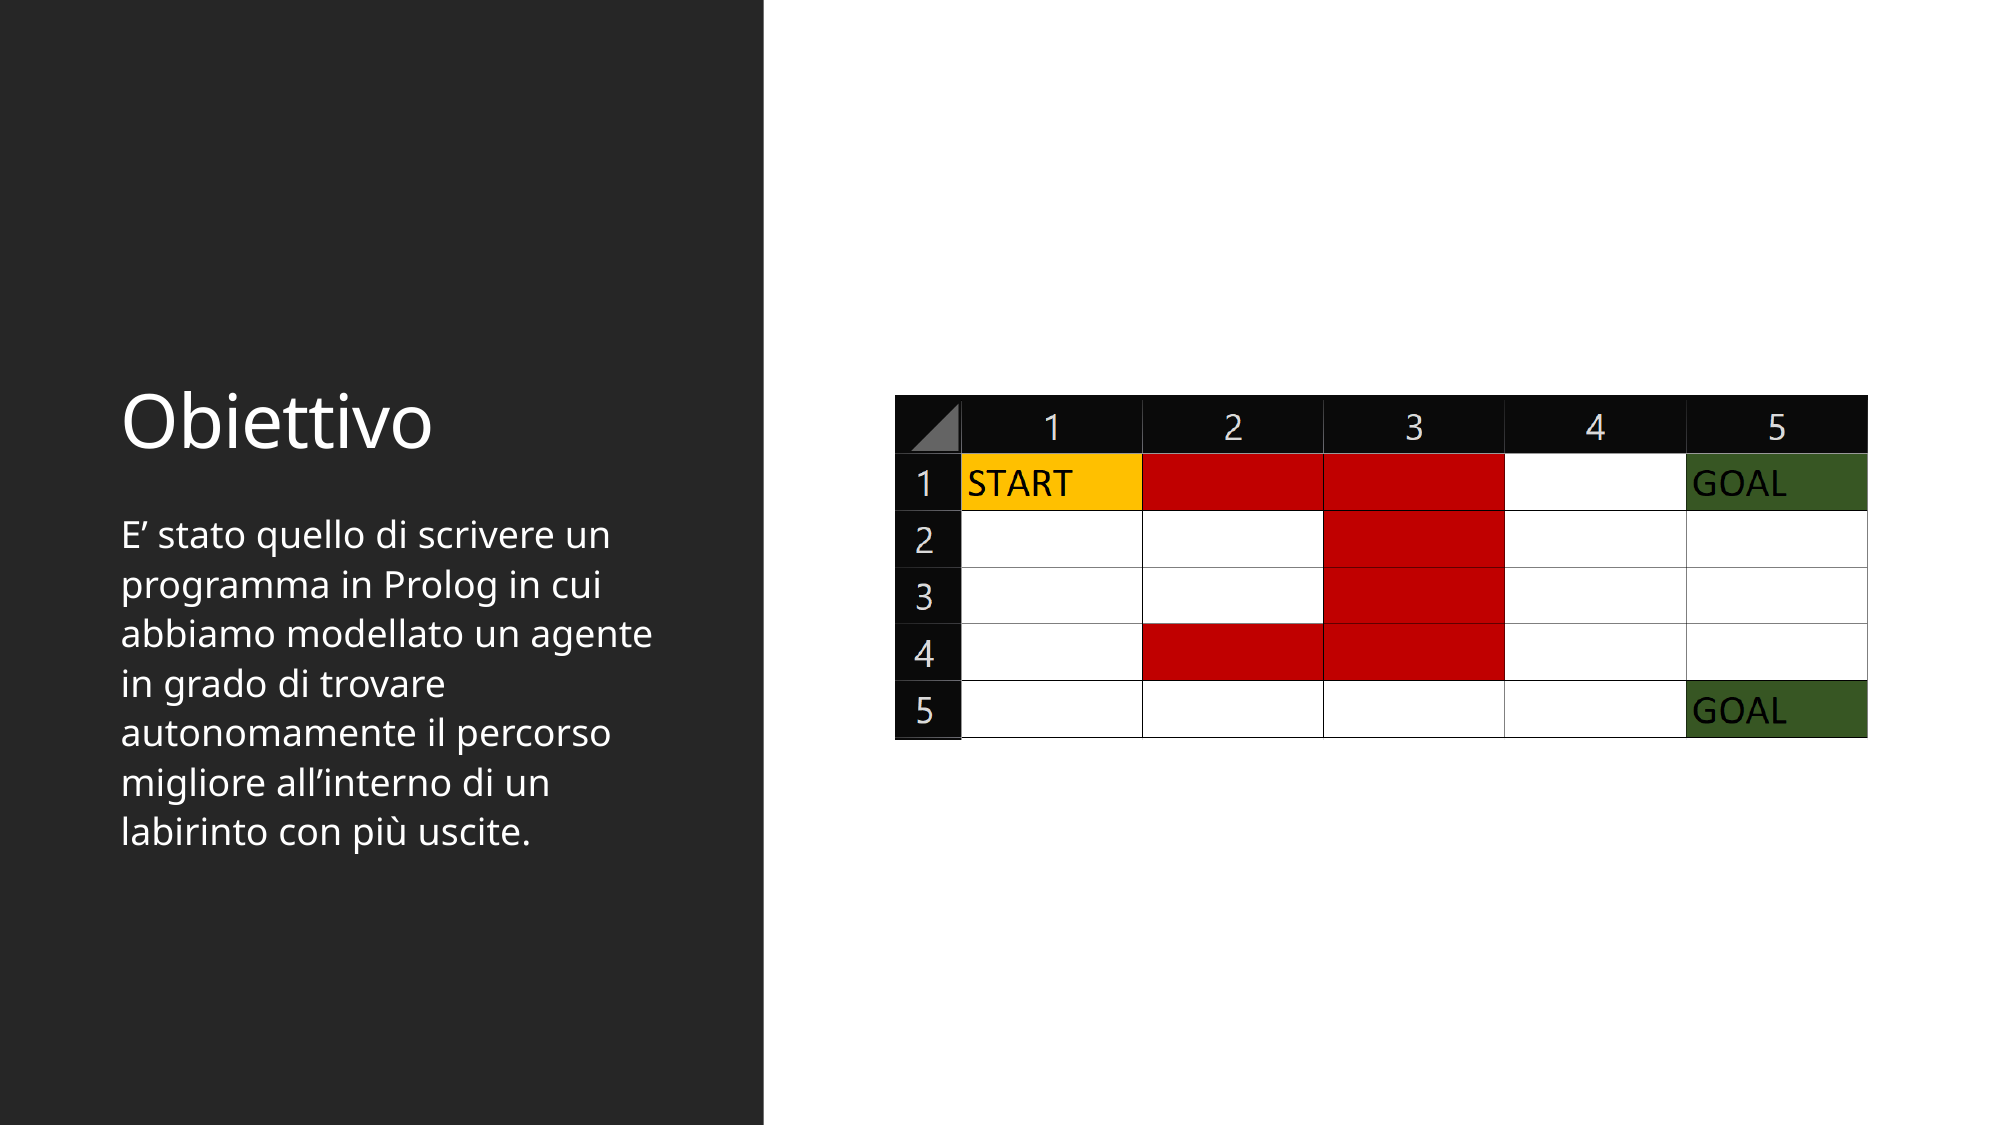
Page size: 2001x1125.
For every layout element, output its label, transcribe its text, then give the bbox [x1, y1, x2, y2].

picture [895, 395, 1868, 740]
list E’ stato quello di scrivere un programma in Prolog in cui abbiamo modellato un agente in grado di trovare autonomamente il percorso migliore all’interno di un labirinto con più uscite. [105, 499, 683, 1002]
title Obiettivo [105, 128, 683, 473]
